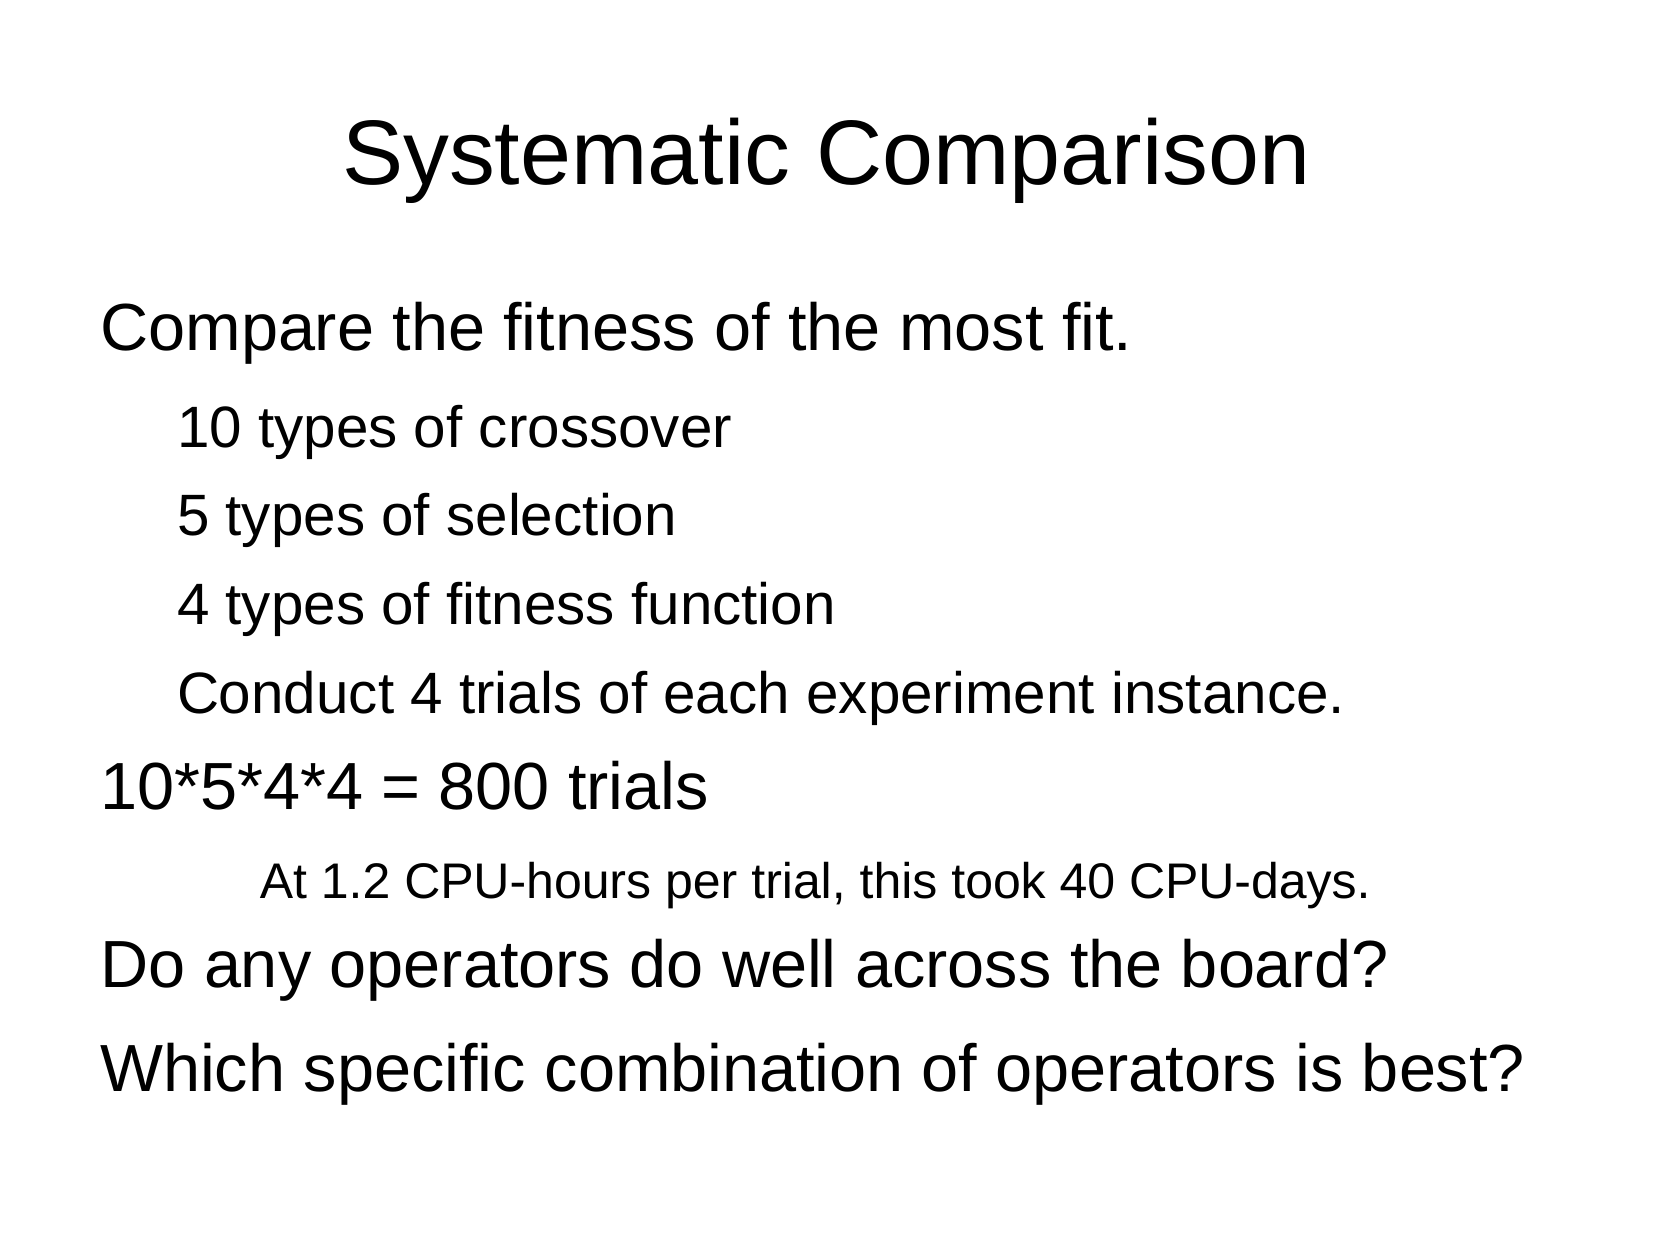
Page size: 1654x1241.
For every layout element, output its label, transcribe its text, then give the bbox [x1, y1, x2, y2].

title Systematic Comparison [82, 56, 1571, 250]
list Compare the fitness of the most fit. 10 types of crossover 5 types of selection 4 types of fitness function Conduct 4 trials of each experiment instance. 10*5*4*4 = 800 trials At 1.2 CPU-hours per trial, this took 40 CPU-days. Do any operators do well across the board? Which specific combination of operators is best? [82, 290, 1613, 1106]
